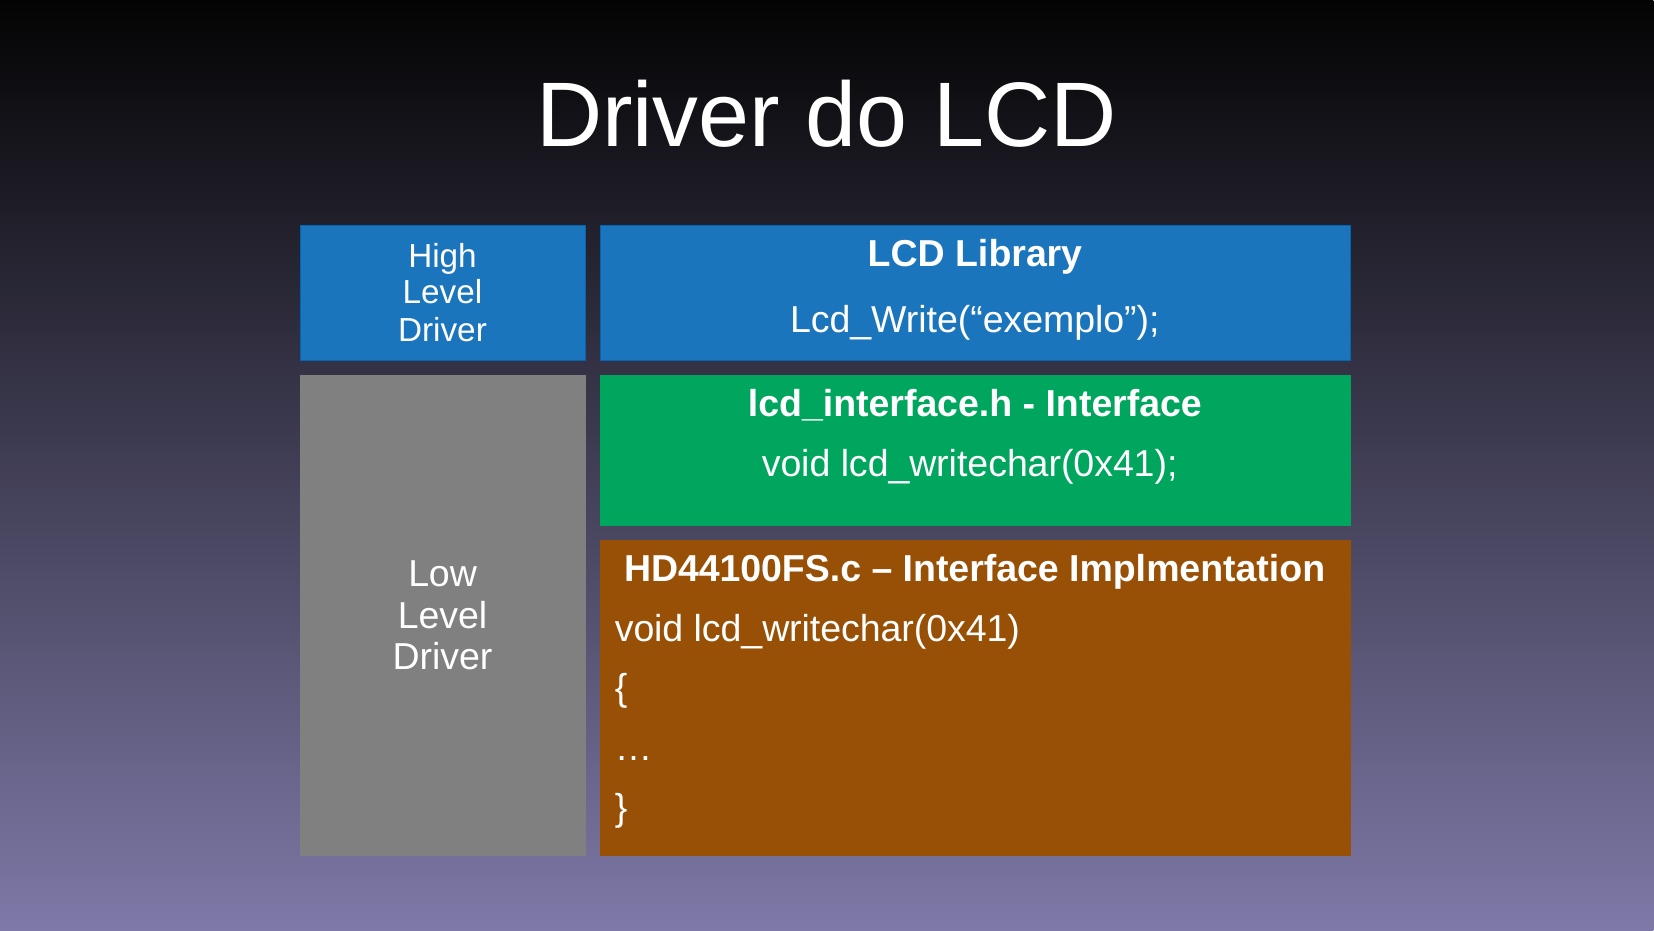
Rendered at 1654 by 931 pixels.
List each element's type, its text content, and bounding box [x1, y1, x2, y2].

text_box lcd_interface.h - Interface void lcd_writechar(0x41); [600, 375, 1351, 526]
text_box LCD Library Lcd_Write(“exemplo”); [600, 225, 1351, 361]
title Driver do LCD [82, 37, 1571, 193]
text_box Low Level Driver [300, 375, 586, 856]
text_box High Level Driver [300, 225, 586, 361]
text_box HD44100FS.c – Interface Implmentation void lcd_writechar(0x41) { … } [600, 540, 1351, 856]
